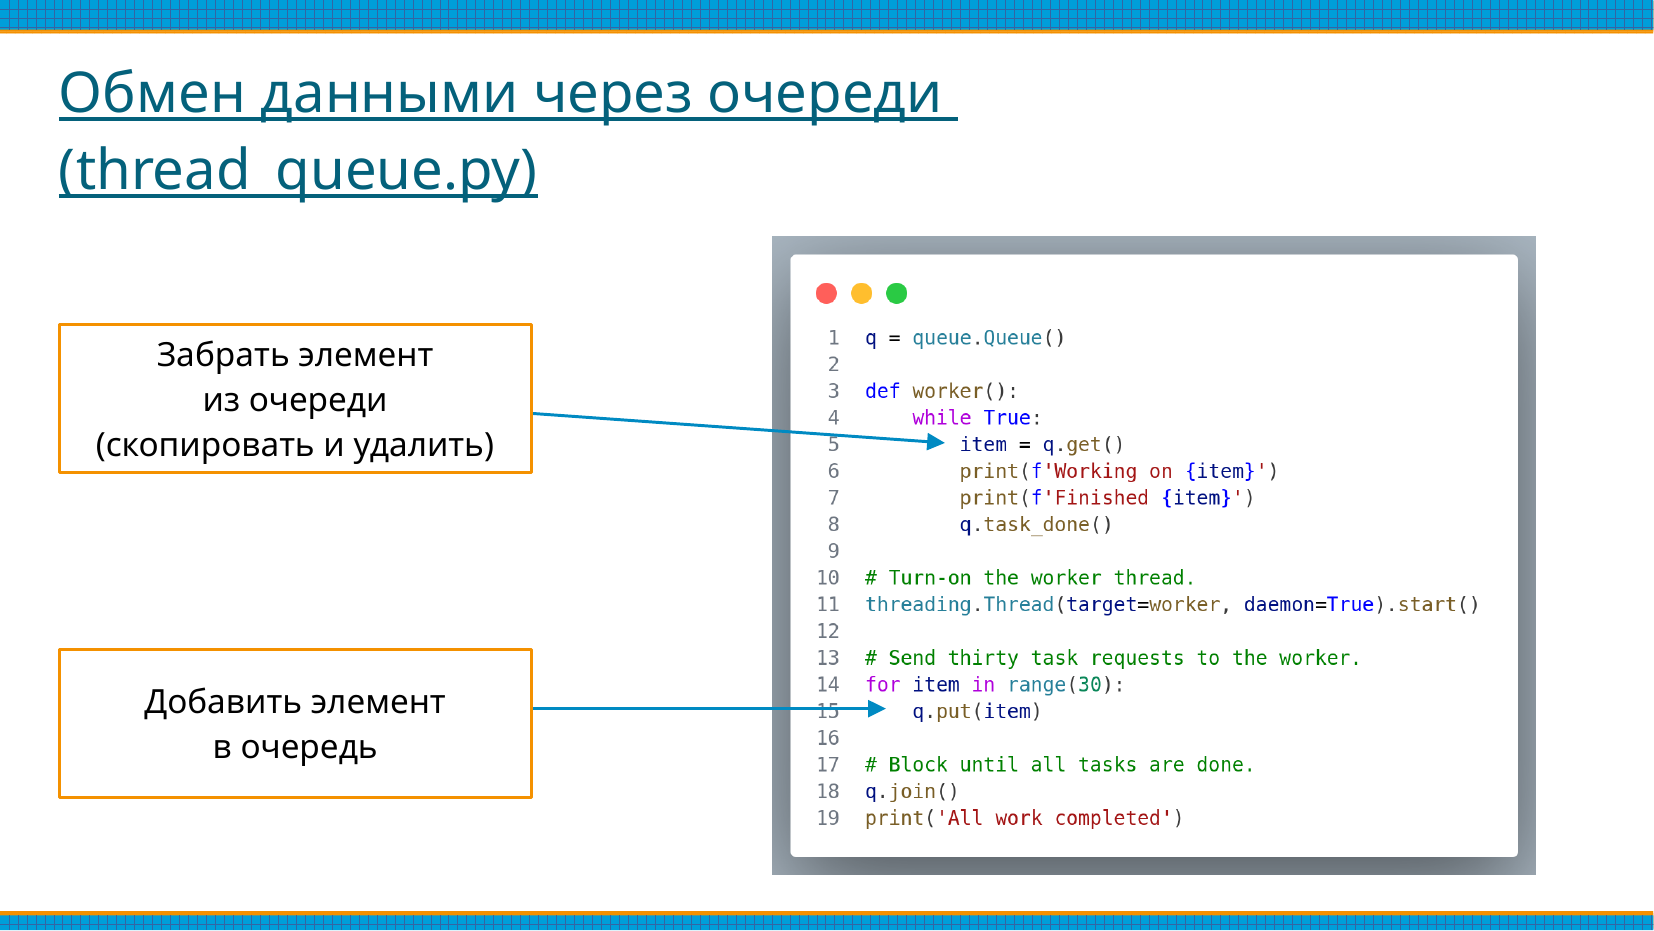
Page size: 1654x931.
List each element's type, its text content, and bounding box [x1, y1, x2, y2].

text_box Добавить элемент в очередь [59, 649, 532, 798]
picture [772, 236, 1536, 875]
title Обмен данными через очереди (thread_queue.py) [59, 51, 1548, 207]
text_box Забрать элемент из очереди (скопировать и удалить) [59, 324, 532, 473]
